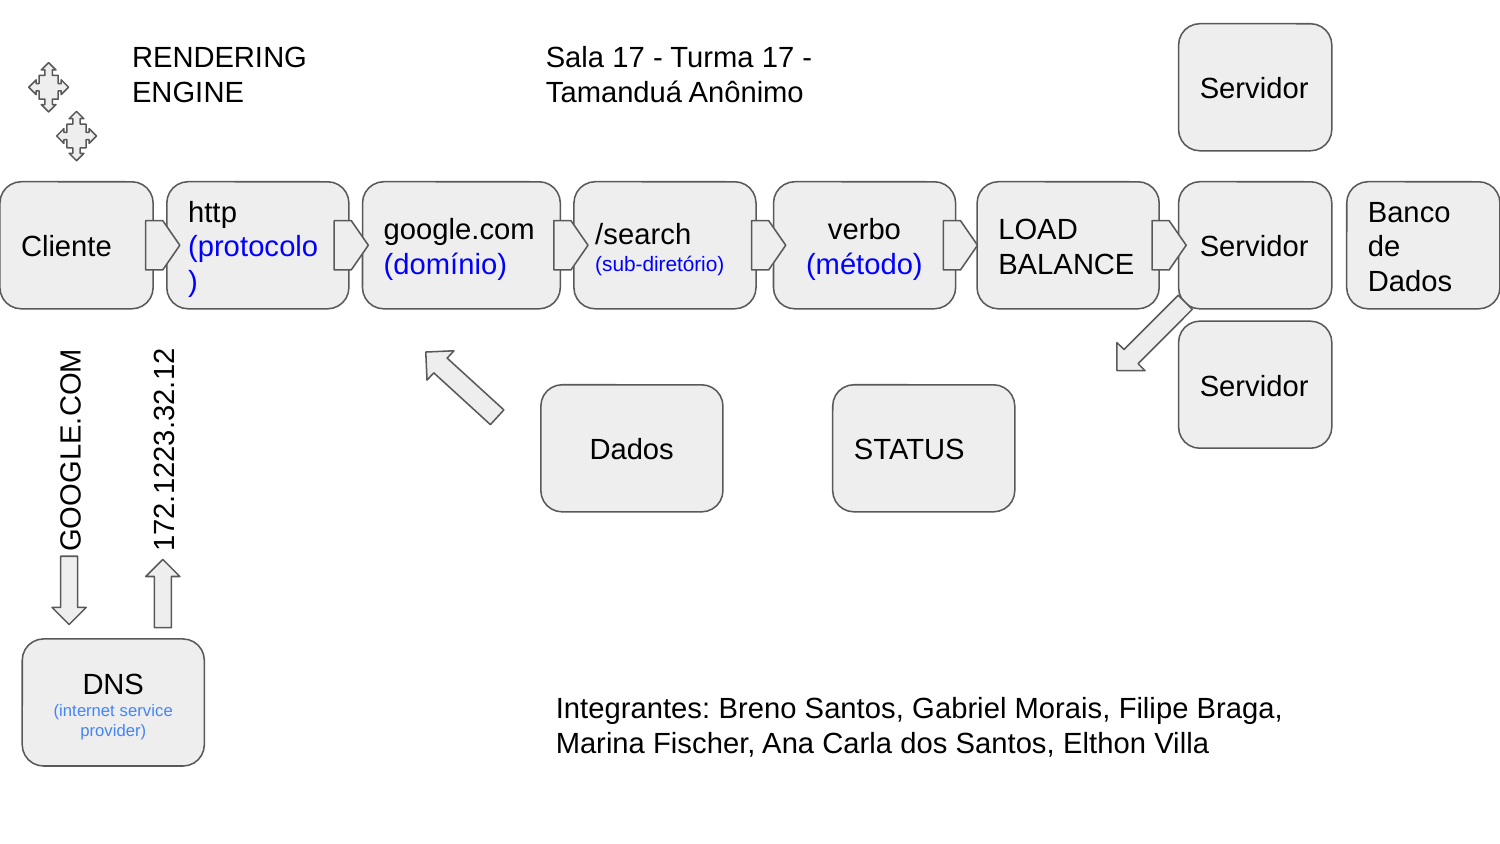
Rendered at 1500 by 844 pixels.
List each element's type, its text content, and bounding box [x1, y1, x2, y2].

text_box [145, 220, 180, 270]
text_box RENDERING ENGINE [117, 23, 326, 124]
text_box DNS (internet service provider) [22, 638, 205, 767]
text_box verbo (método) [773, 181, 956, 309]
text_box [425, 350, 504, 425]
text_box Servidor [1178, 181, 1332, 309]
text_box GOOGLE.COM [36, 329, 102, 567]
text_box Banco de Dados [1346, 181, 1500, 309]
text_box http (protocolo) [166, 181, 349, 309]
text_box Servidor [1178, 23, 1332, 151]
text_box [943, 220, 978, 270]
text_box Sala 17 - Turma 17 - Tamanduá Anônimo [530, 23, 842, 124]
text_box [52, 556, 87, 625]
text_box [1116, 295, 1193, 371]
text_box [751, 220, 786, 270]
text_box /search (sub-diretório) [573, 181, 757, 309]
text_box [145, 567, 180, 628]
text_box [56, 111, 97, 161]
text_box 172.1223.32.12 [129, 329, 196, 567]
text_box [553, 220, 589, 270]
text_box Servidor [1178, 321, 1332, 449]
text_box Integrantes: Breno Santos, Gabriel Morais, Filipe Braga, Marina Fischer, Ana Carla dos Santos, Elthon Villa [540, 674, 1362, 775]
text_box google.com (domínio) [362, 181, 561, 309]
text_box STATUS [832, 384, 1015, 512]
text_box Cliente [0, 181, 154, 309]
text_box LOAD BALANCE [977, 181, 1160, 309]
text_box [334, 220, 369, 270]
text_box [1152, 220, 1187, 270]
text_box [28, 62, 69, 112]
text_box Dados [540, 384, 723, 512]
